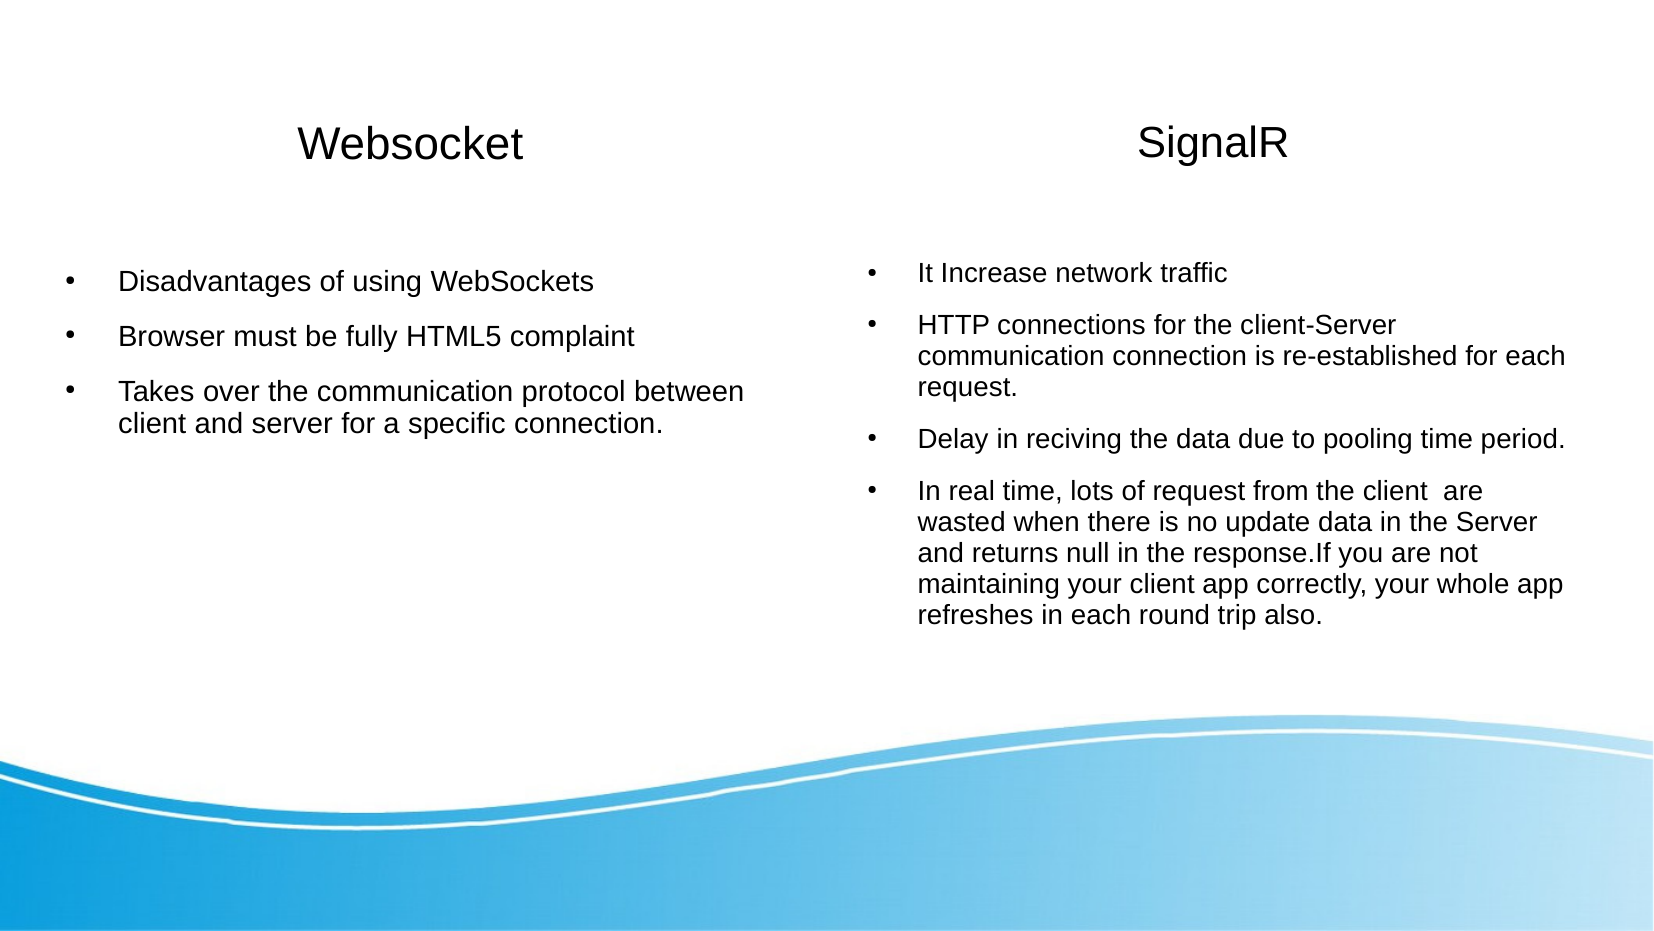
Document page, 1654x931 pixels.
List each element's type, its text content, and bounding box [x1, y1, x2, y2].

list SignalR It Increase network traffic HTTP connections for the client-Server communication connection is re-established for each request. Delay in reciving the data due to pooling time period. In real time, lots of request from the client are wasted when there is no update data in the Server and returns null in the response.If you are not maintaining your client app correctly, your whole app refreshes in each round trip also. [850, 118, 1577, 638]
picture [0, 714, 1654, 931]
list Websocket Disadvantages of using WebSockets Browser must be fully HTML5 complaint Takes over the communication protocol between client and server for a specific connection. [47, 118, 774, 638]
